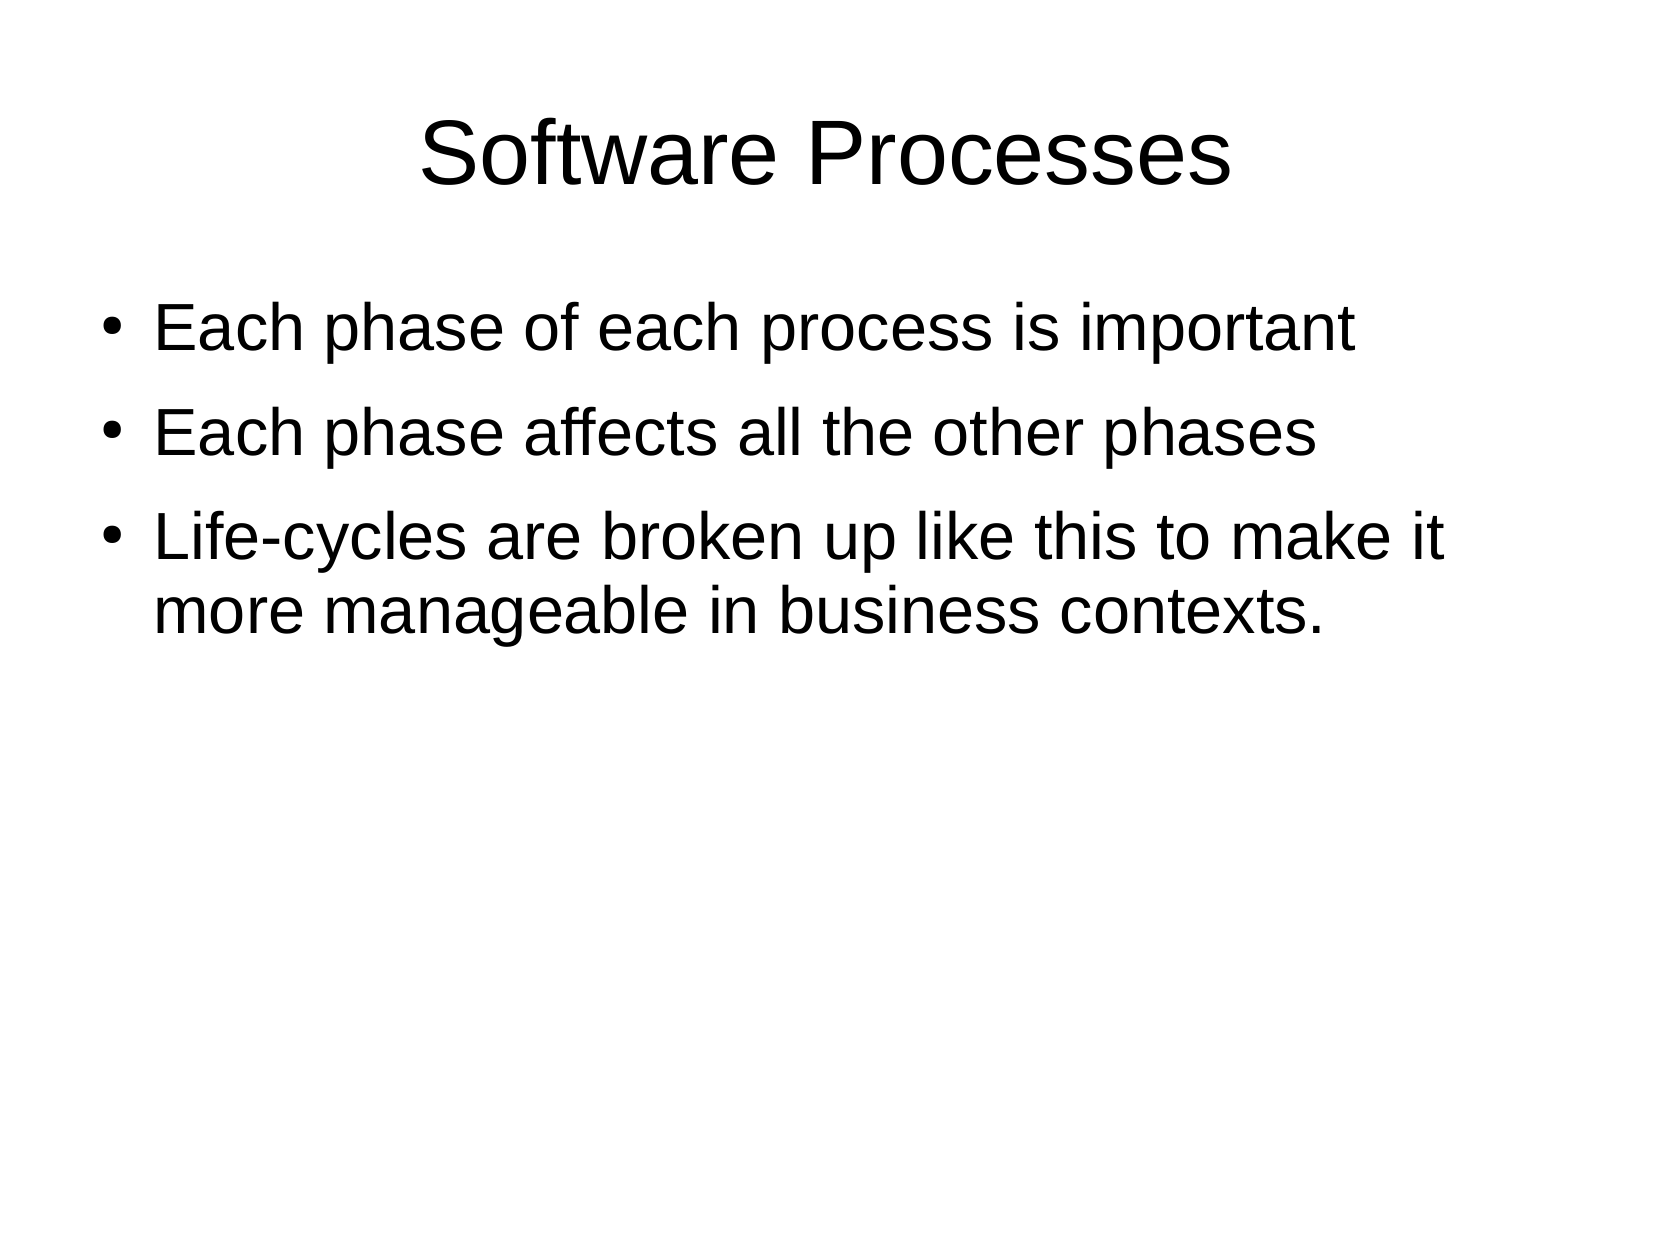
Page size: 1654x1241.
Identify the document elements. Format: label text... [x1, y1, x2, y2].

list Each phase of each process is important Each phase affects all the other phases Life-cycles are broken up like this to make it more manageable in business contexts. [82, 290, 1571, 1010]
title Software Processes [82, 49, 1571, 257]
